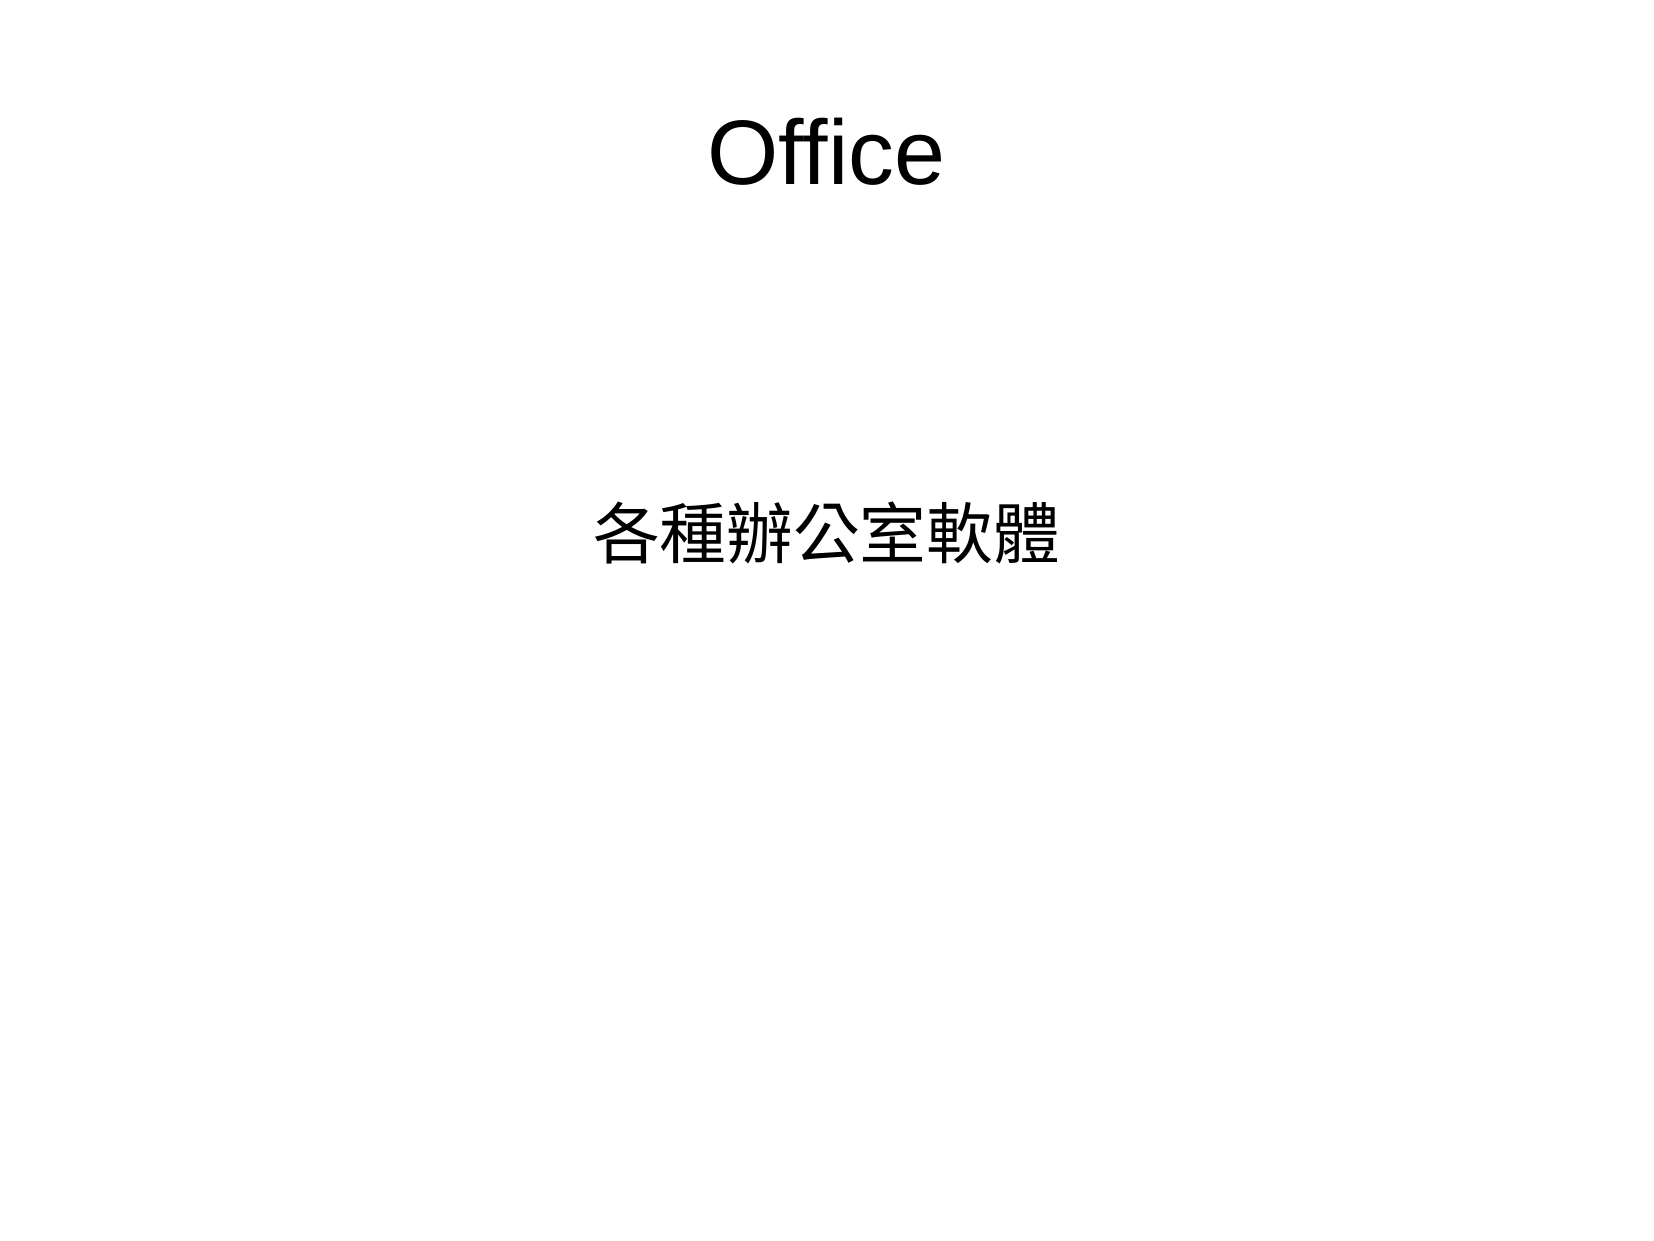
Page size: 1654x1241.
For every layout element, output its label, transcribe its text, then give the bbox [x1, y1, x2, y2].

subtitle 各種辦公室軟體 [82, 49, 1571, 1010]
